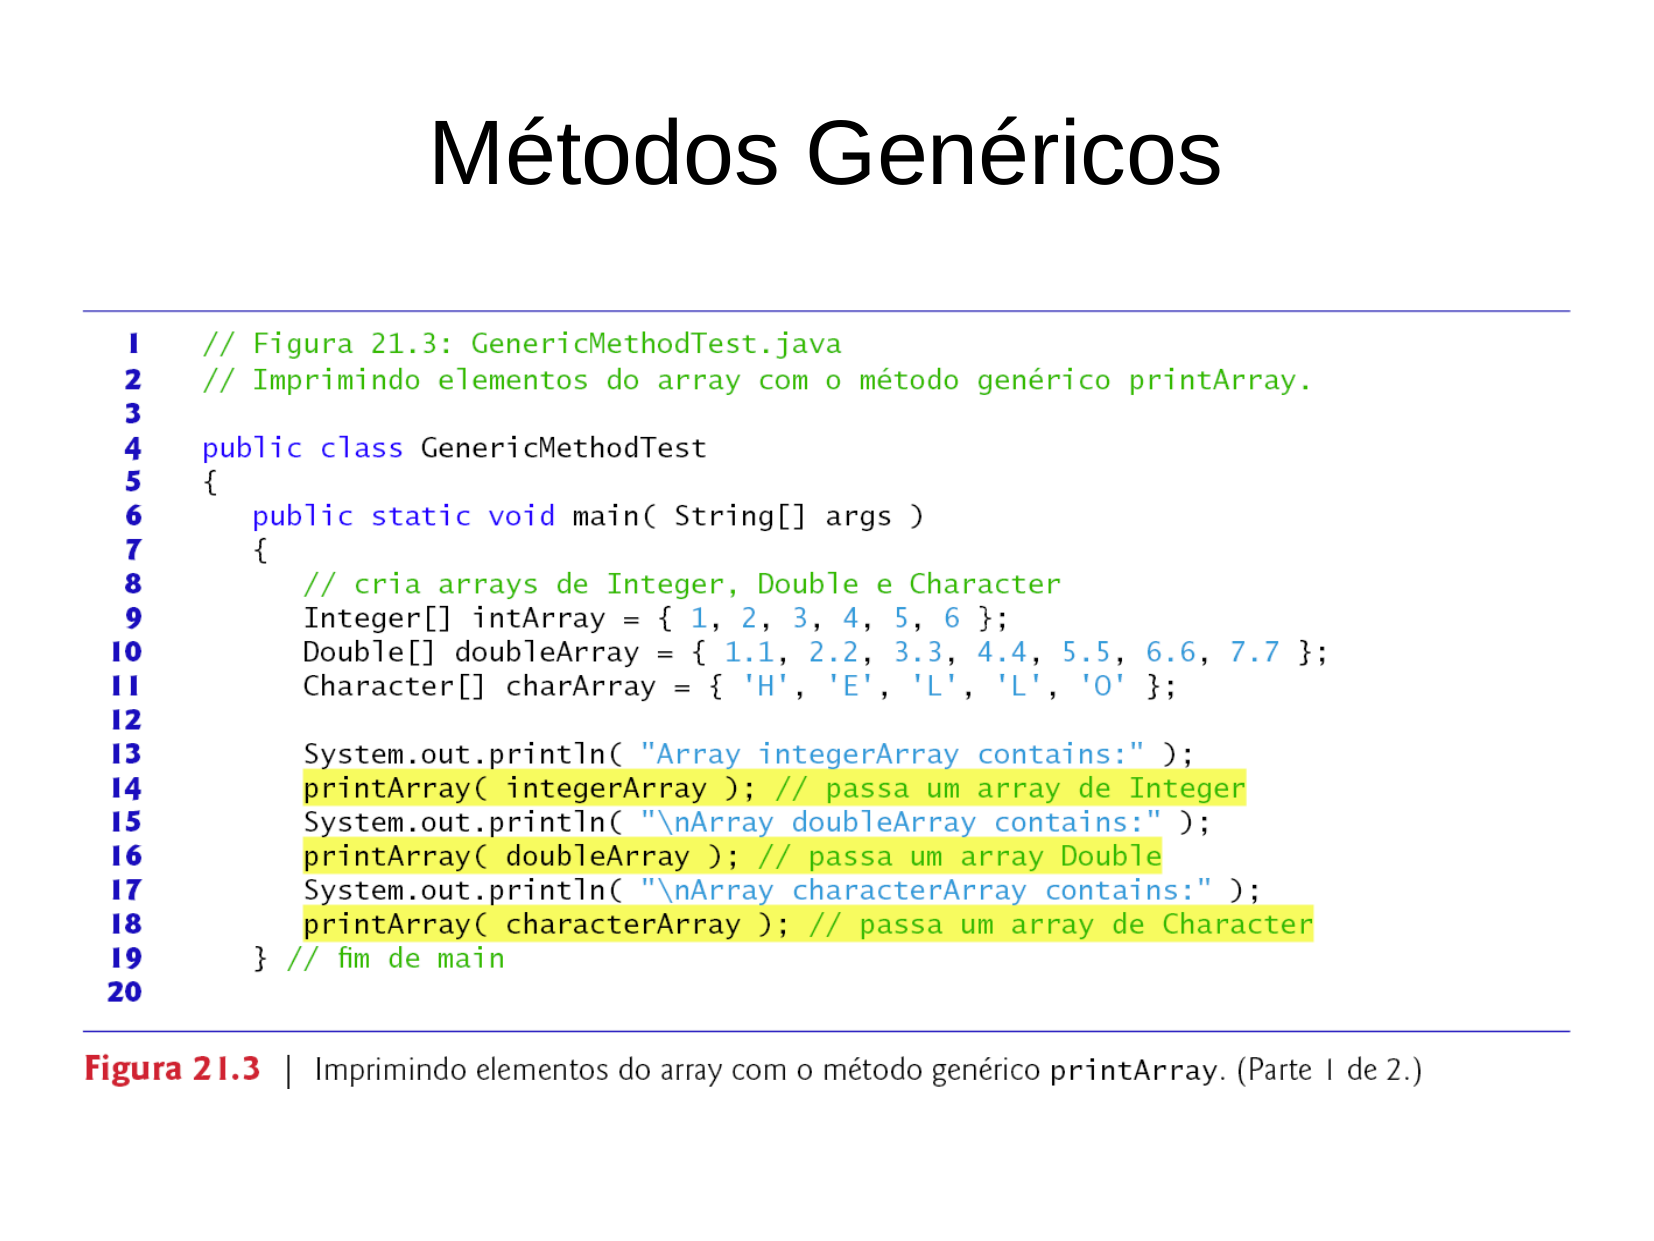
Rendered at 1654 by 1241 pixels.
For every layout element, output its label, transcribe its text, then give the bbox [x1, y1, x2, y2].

title Métodos Genéricos [82, 49, 1571, 257]
picture [82, 310, 1571, 1089]
